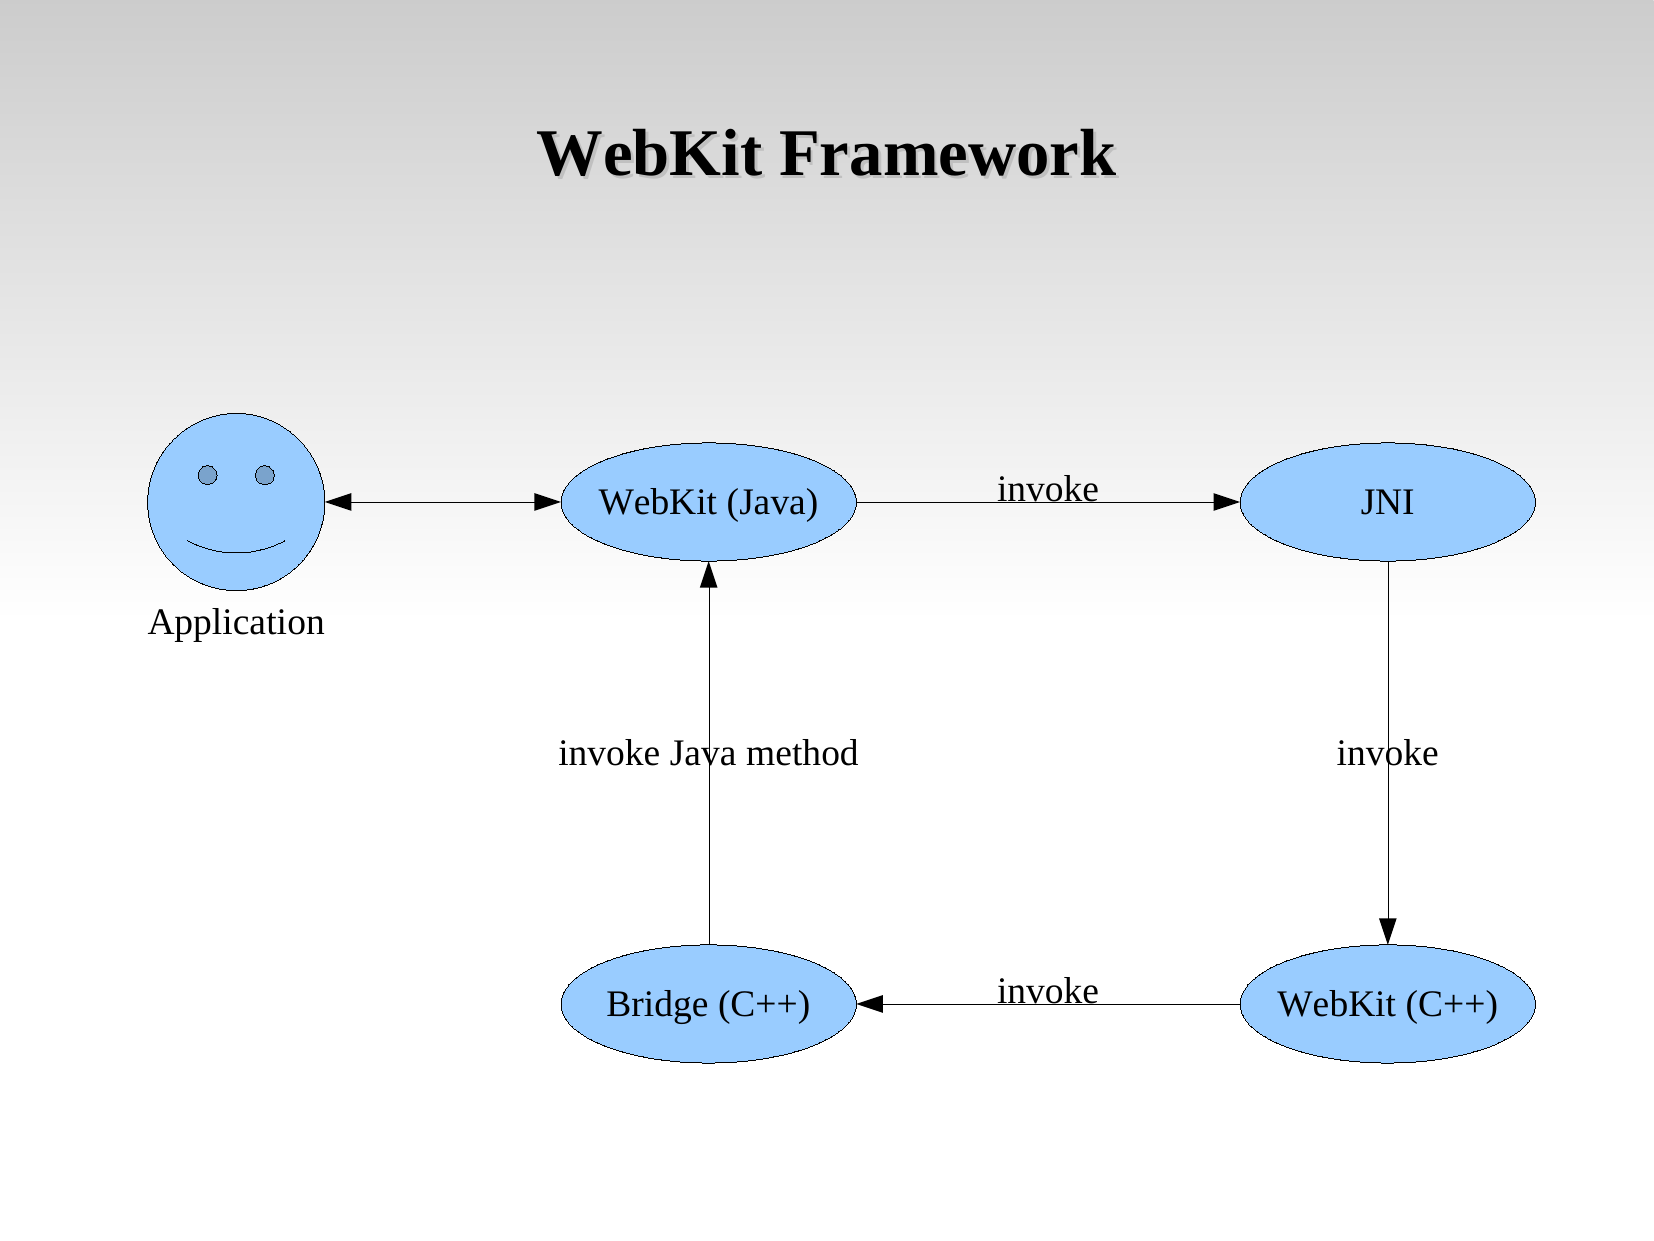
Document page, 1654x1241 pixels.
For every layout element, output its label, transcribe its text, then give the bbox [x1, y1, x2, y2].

text_box Application [118, 593, 355, 650]
text_box WebKit (C++) [1240, 944, 1536, 1064]
text_box JNI [1240, 442, 1536, 562]
text_box [147, 413, 325, 591]
title WebKit Framework [82, 56, 1571, 250]
text_box Bridge (C++) [561, 944, 857, 1064]
text_box WebKit (Java) [561, 442, 857, 562]
